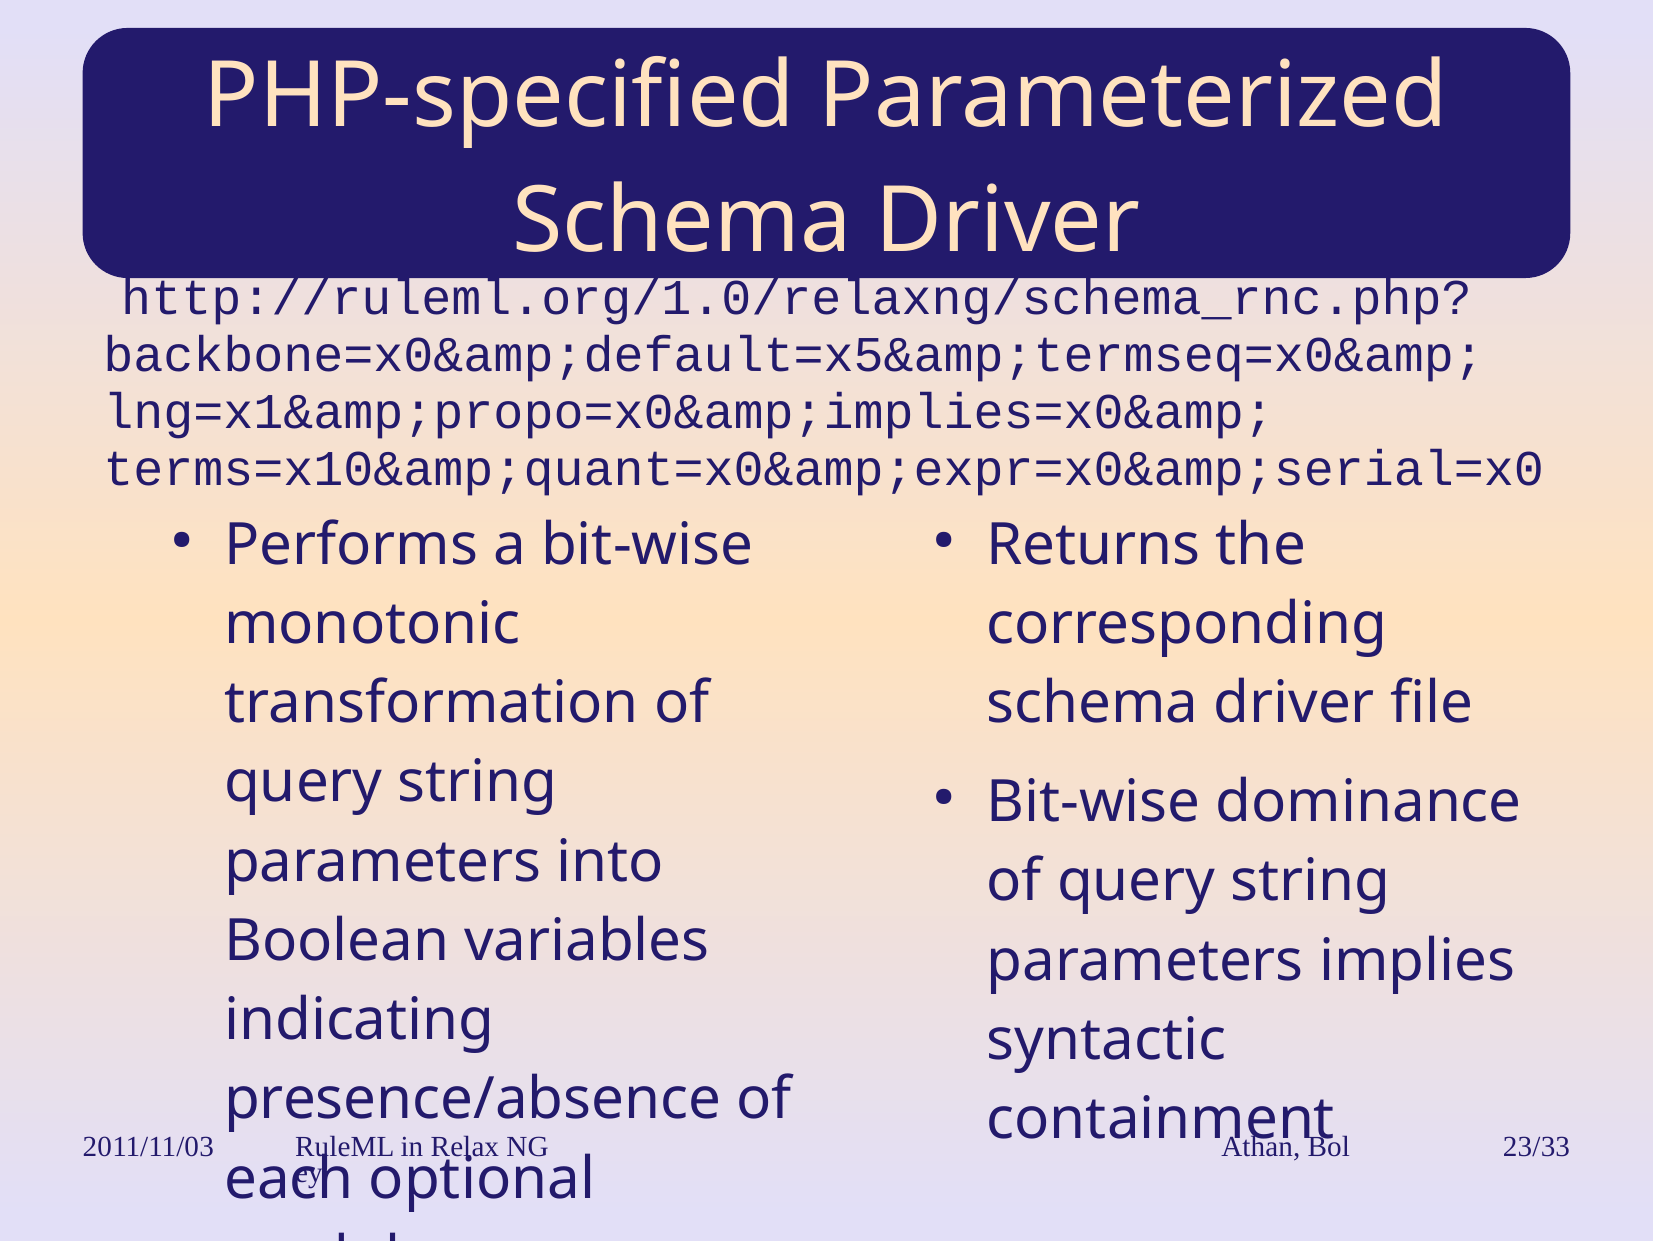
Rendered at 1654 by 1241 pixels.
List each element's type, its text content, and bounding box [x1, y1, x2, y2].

text_box http://ruleml.org/1.0/relaxng/schema_rnc.php? backbone=x0&amp;default=x5&amp;termseq=x0&amp; lng=x1&amp;propo=x0&amp;implies=x0&amp; terms=x10&amp;quant=x0&amp;expr=x0&amp;serial=x0 [88, 265, 1653, 496]
list Performs a bit-wise monotonic transformation of query string parameters into Boolean variables indicating presence/absence of each optional module [82, 501, 809, 1109]
title PHP-specified Parameterized Schema Driver [82, 48, 1571, 258]
list Returns the corresponding schema driver file Bit-wise dominance of query string parameters implies syntactic containment [844, 501, 1571, 1095]
